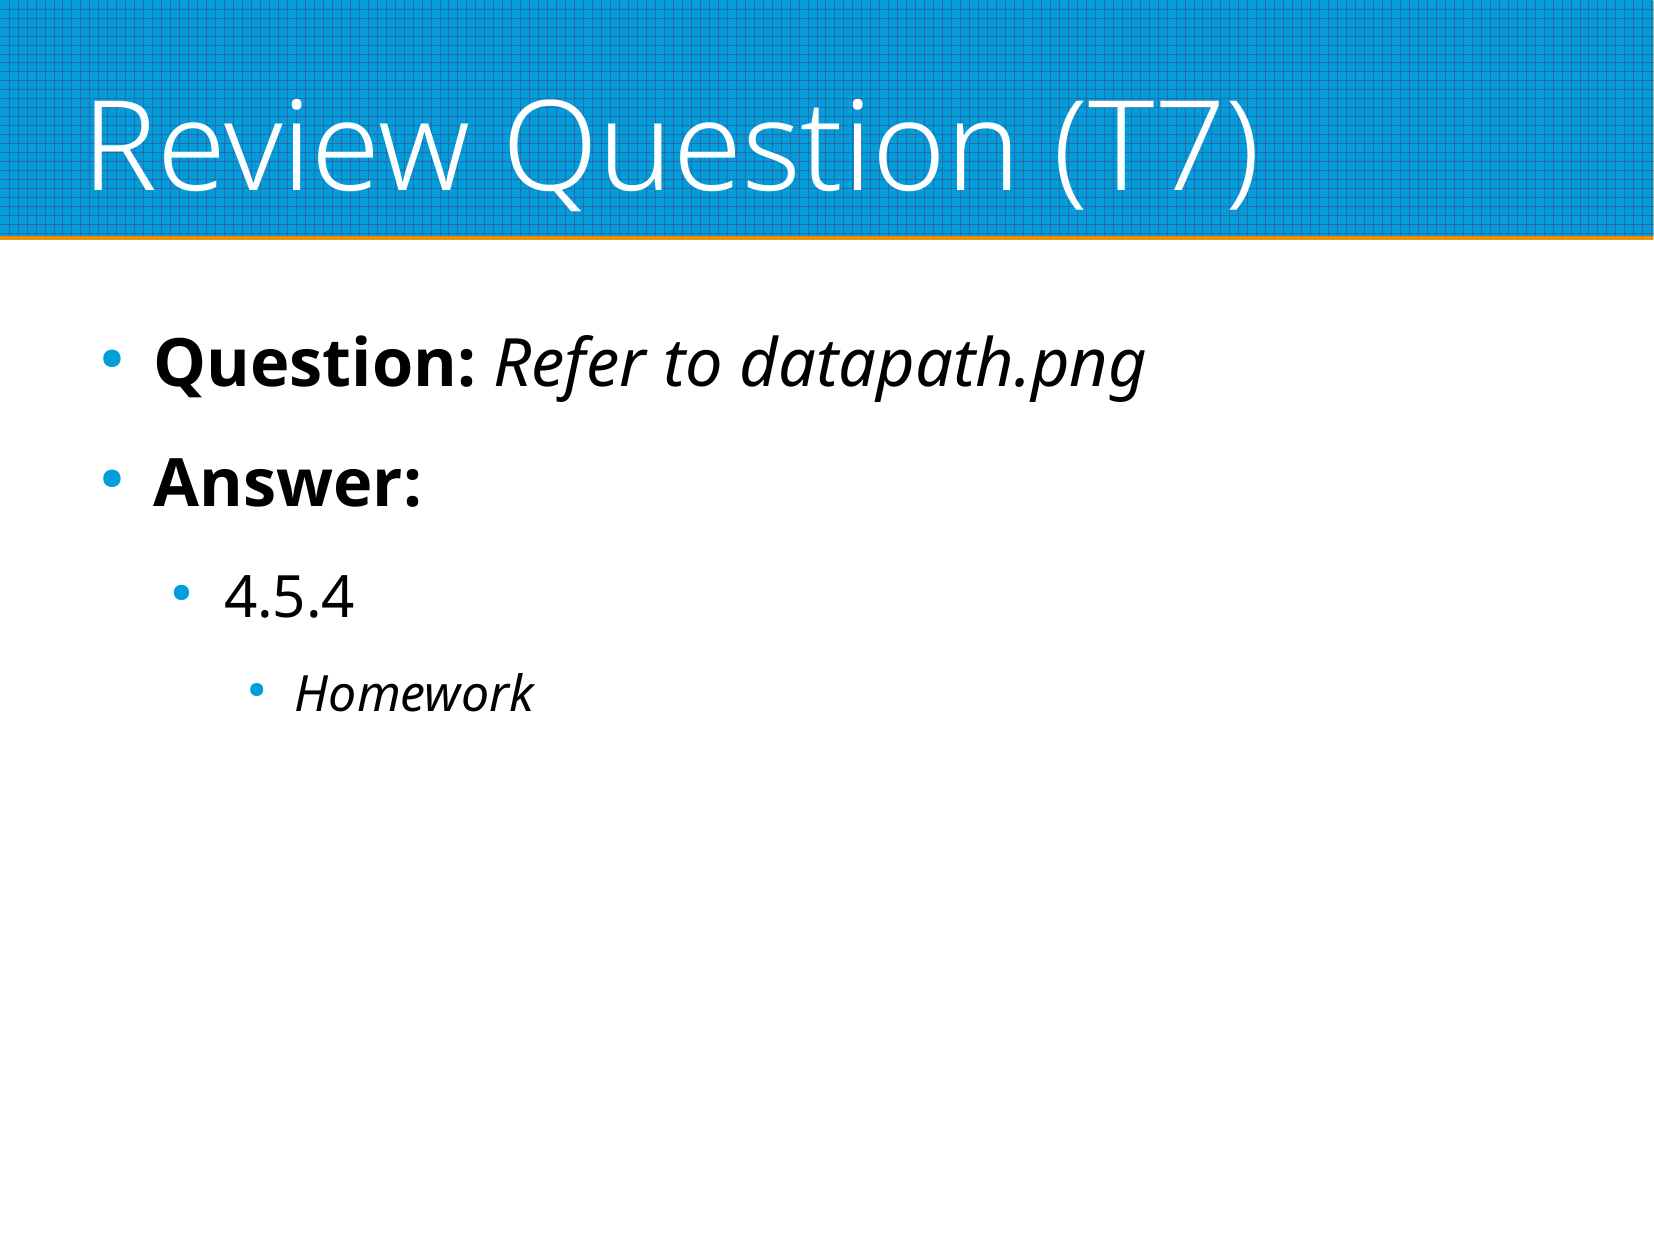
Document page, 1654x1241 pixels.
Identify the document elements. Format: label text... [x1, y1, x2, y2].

title Review Question (T7) [82, 19, 1571, 227]
list Question: Refer to datapath.png Answer: 4.5.4 Homework [82, 314, 1563, 1152]
